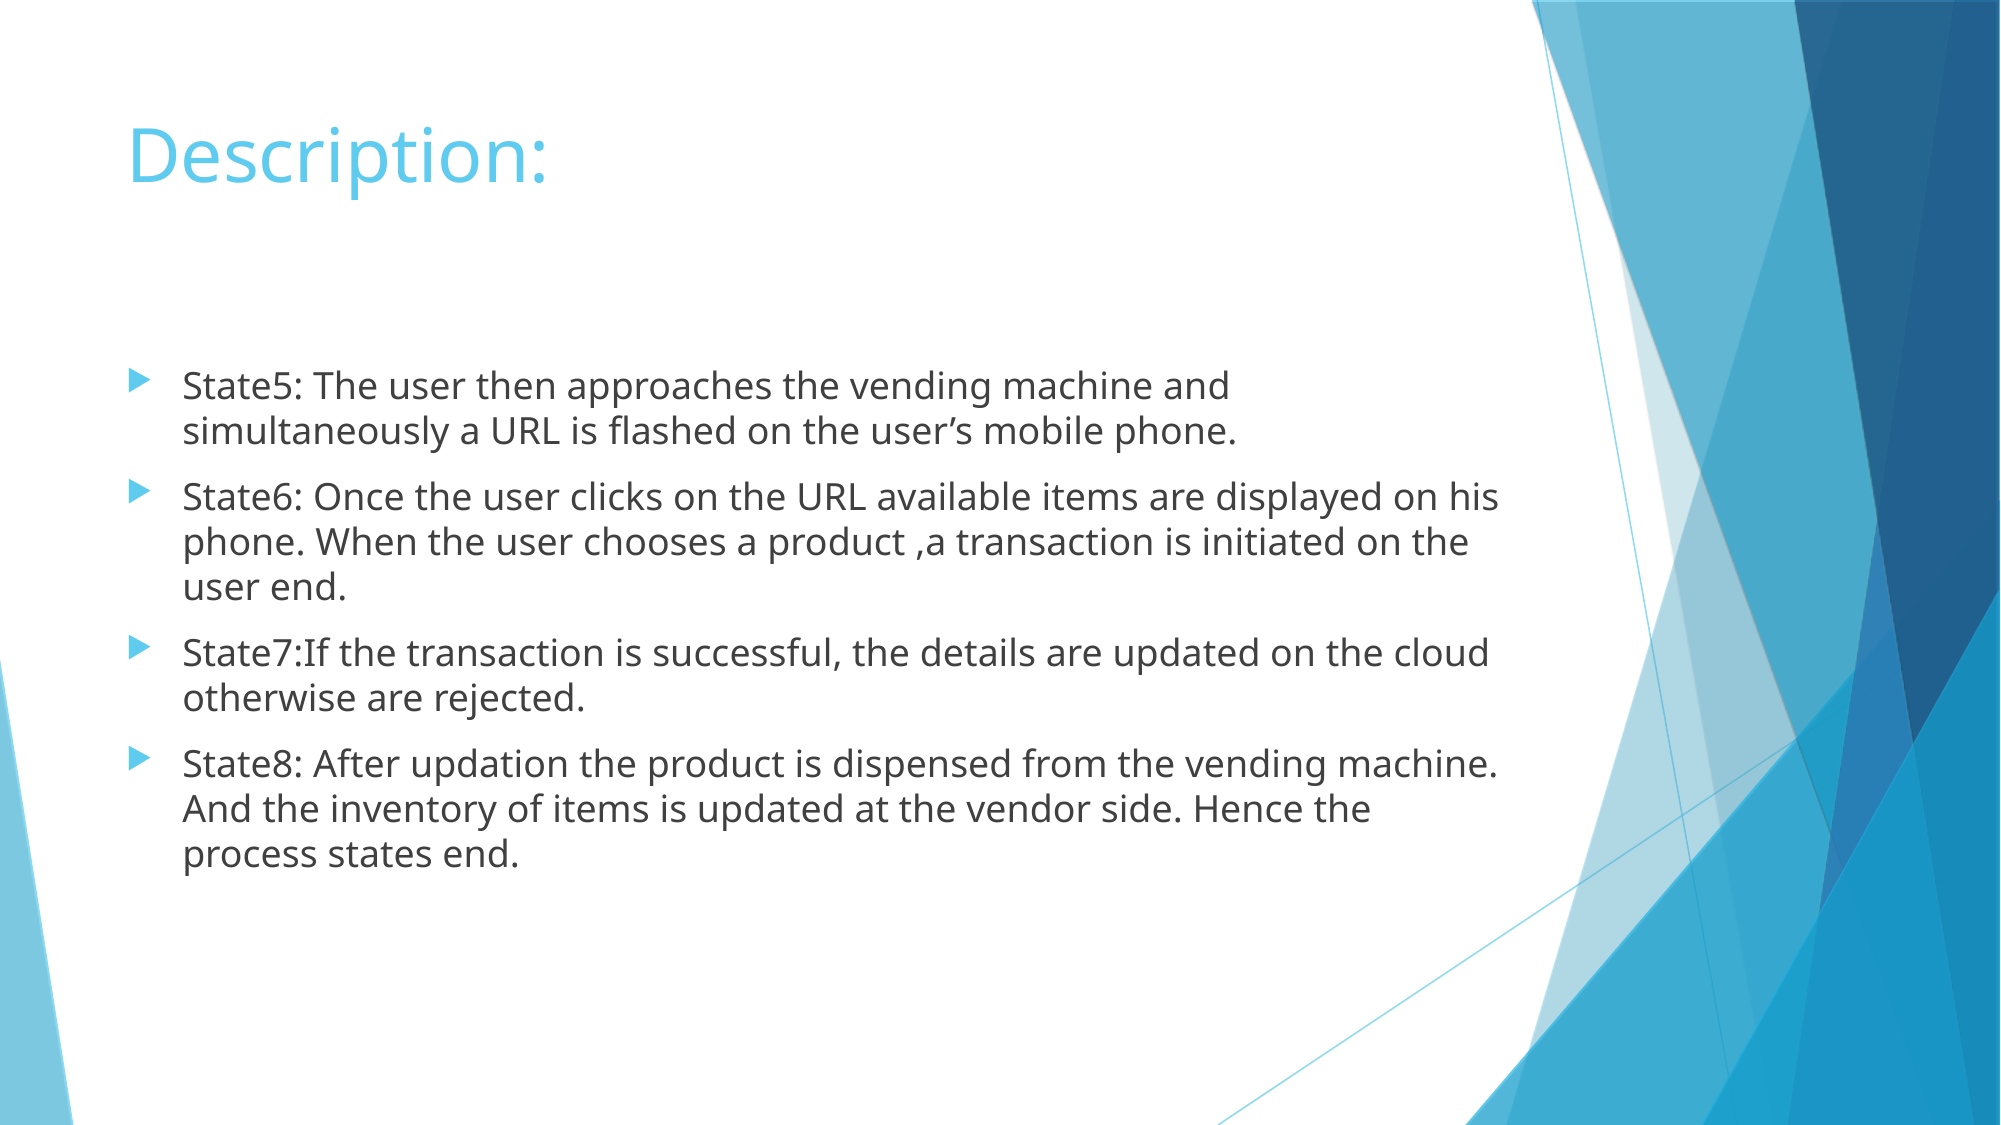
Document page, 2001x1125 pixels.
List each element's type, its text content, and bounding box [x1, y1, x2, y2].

title Description: [111, 99, 1522, 317]
list State5: The user then approaches the vending machine and simultaneously a URL is ﬂashed on the user’s mobile phone. State6: Once the user clicks on the URL available items are displayed on his phone. When the user chooses a product ,a transaction is initiated on the user end. State7:If the transaction is successful, the details are updated on the cloud otherwise are rejected. State8: After updation the product is dispensed from the vending machine. And the inventory of items is updated at the vendor side. Hence the process states end. [111, 354, 1522, 992]
